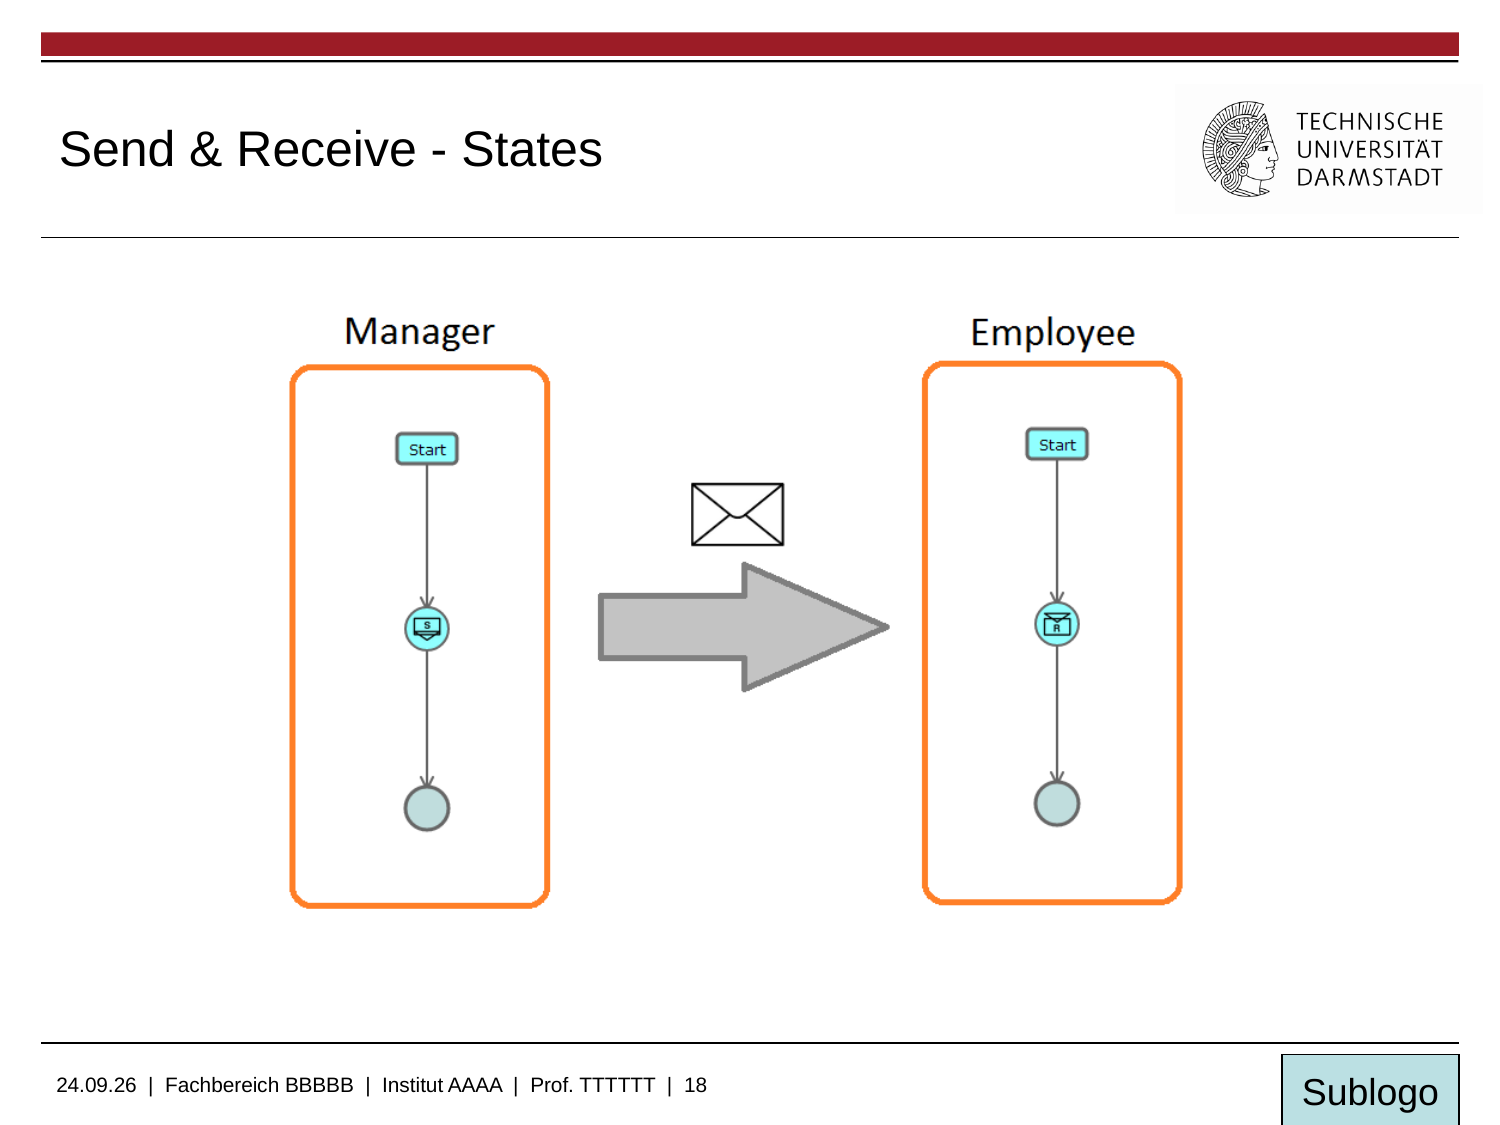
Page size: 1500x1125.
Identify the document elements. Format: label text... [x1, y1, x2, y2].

picture [1175, 84, 1483, 214]
picture [231, 295, 1270, 1031]
title Send & Receive - States [58, 80, 1149, 218]
